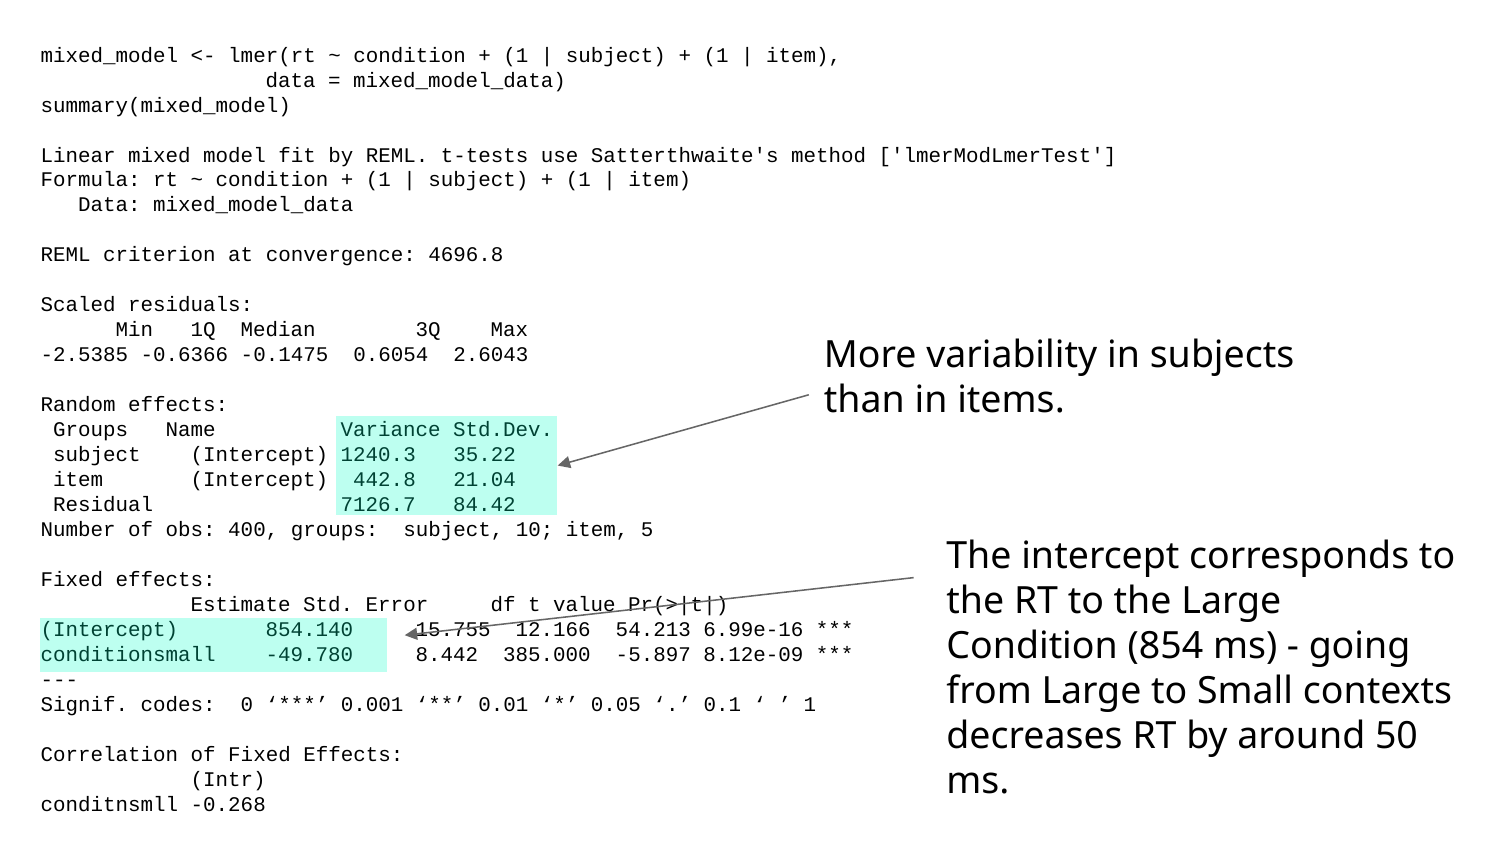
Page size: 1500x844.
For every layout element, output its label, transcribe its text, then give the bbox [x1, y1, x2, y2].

text_box [39, 617, 388, 673]
text_box The intercept corresponds to the RT to the Large Condition (854 ms) - going from Large to Small contexts decreases RT by around 50 ms. [931, 515, 1477, 783]
text_box More variability in subjects than in items. [809, 315, 1326, 475]
text_box [335, 415, 558, 516]
text_box mixed_model <- lmer(rt ~ condition + (1 | subject) + (1 | item), data = mixed_model_data) summary(mixed_model) Linear mixed model fit by REML. t-tests use Satterthwaite's method ['lmerModLmerTest'] Formula: rt ~ condition + (1 | subject) + (1 | item) Data: mixed_model_data REML criterion at convergence: 4696.8 Scaled residuals: Min 1Q Median 3Q Max -2.5385 -0.6366 -0.1475 0.6054 2.6043 Random effects: Groups Name Variance Std.Dev. subject (Intercept) 1240.3 35.22 item (Intercept) 442.8 21.04 Residual 7126.7 84.42 Number of obs: 400, groups: subject, 10; item, 5 Fixed effects: Estimate Std. Error df t value Pr(>|t|) (Intercept) 854.140 15.755 12.166 54.213 6.99e-16 *** conditionsmall -49.780 8.442 385.000 -5.897 8.12e-09 *** --- Signif. codes: 0 ‘***’ 0.001 ‘**’ 0.01 ‘*’ 0.05 ‘.’ 0.1 ‘ ’ 1 Correlation of Fixed Effects: (Intr) conditnsmll -0.268 [25, 26, 1469, 820]
